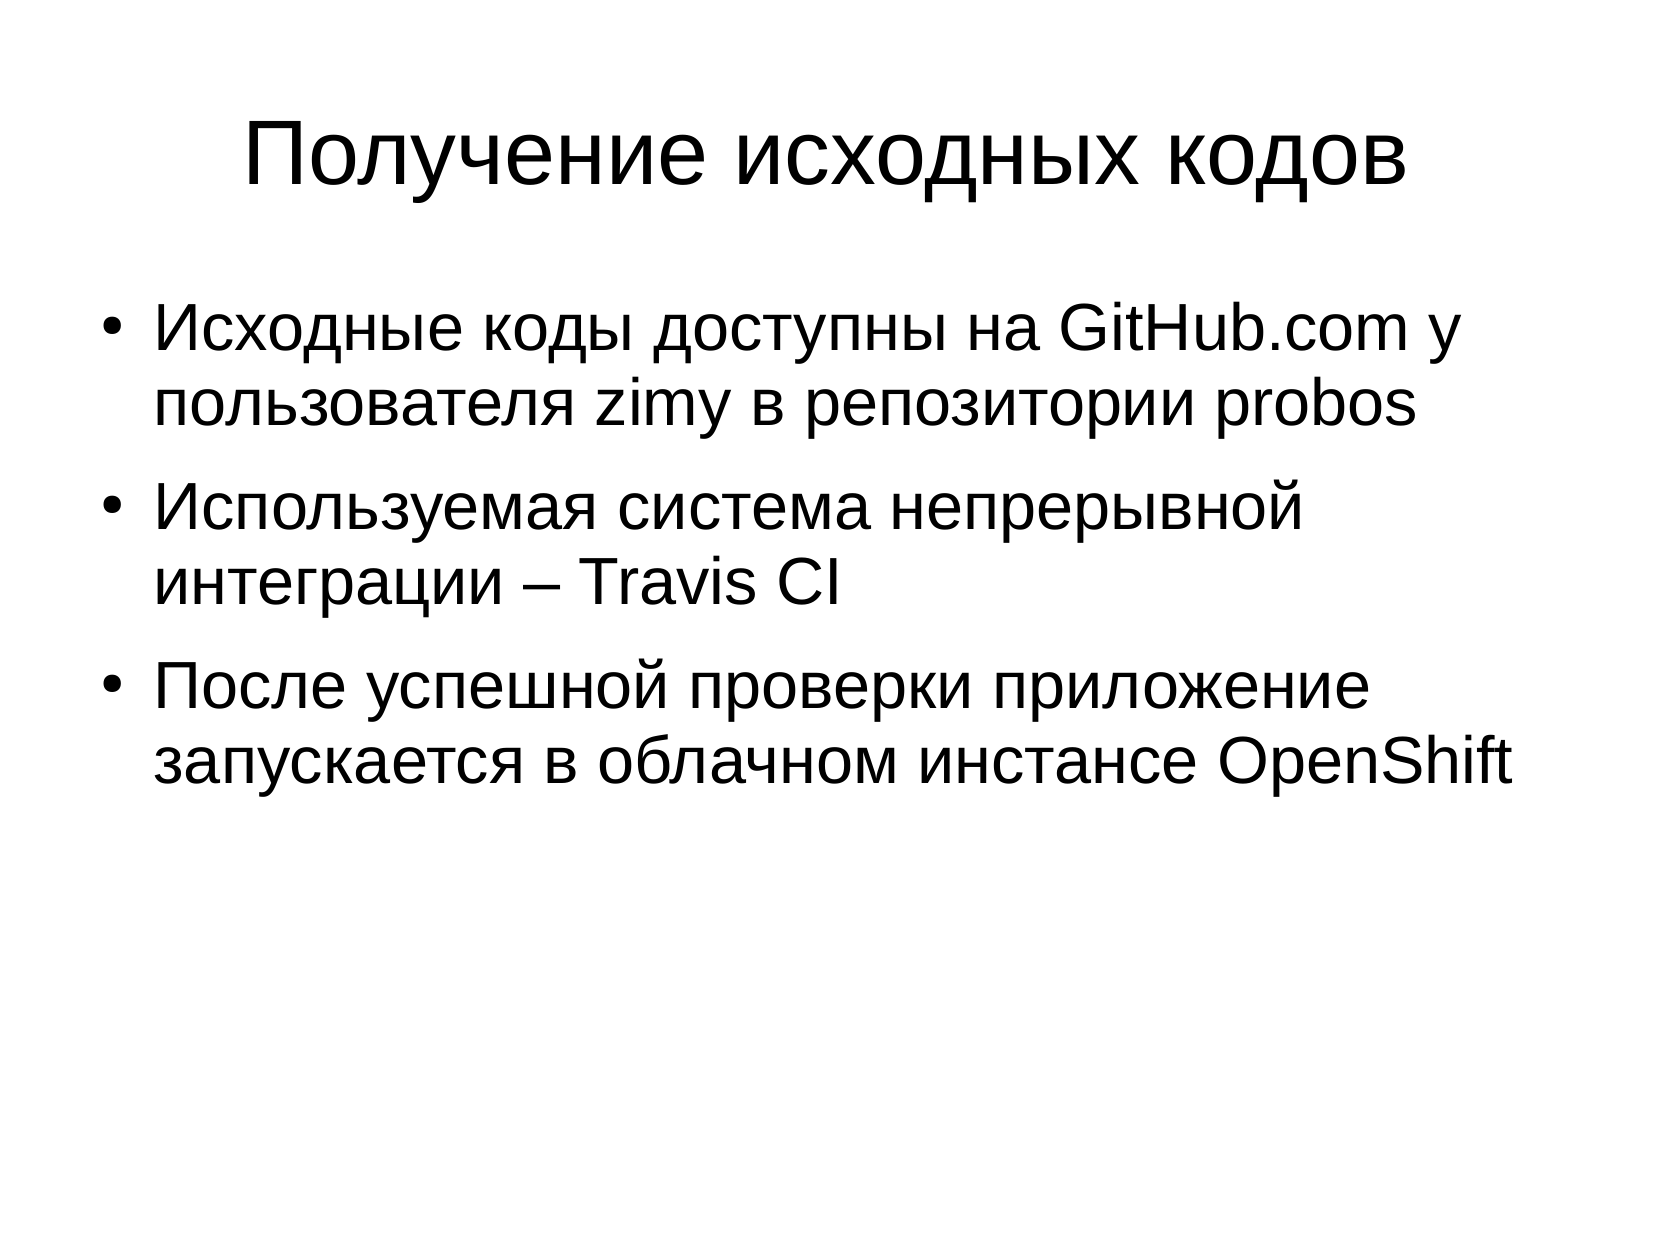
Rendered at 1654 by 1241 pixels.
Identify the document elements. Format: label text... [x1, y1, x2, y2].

title Получение исходных кодов [82, 49, 1571, 257]
list Исходные коды доступны на GitHub.com у пользователя zimy в репозитории probos Используемая система непрерывной интеграции – Travis CI После успешной проверки приложение запускается в облачном инстансе OpenShift [82, 290, 1538, 1010]
